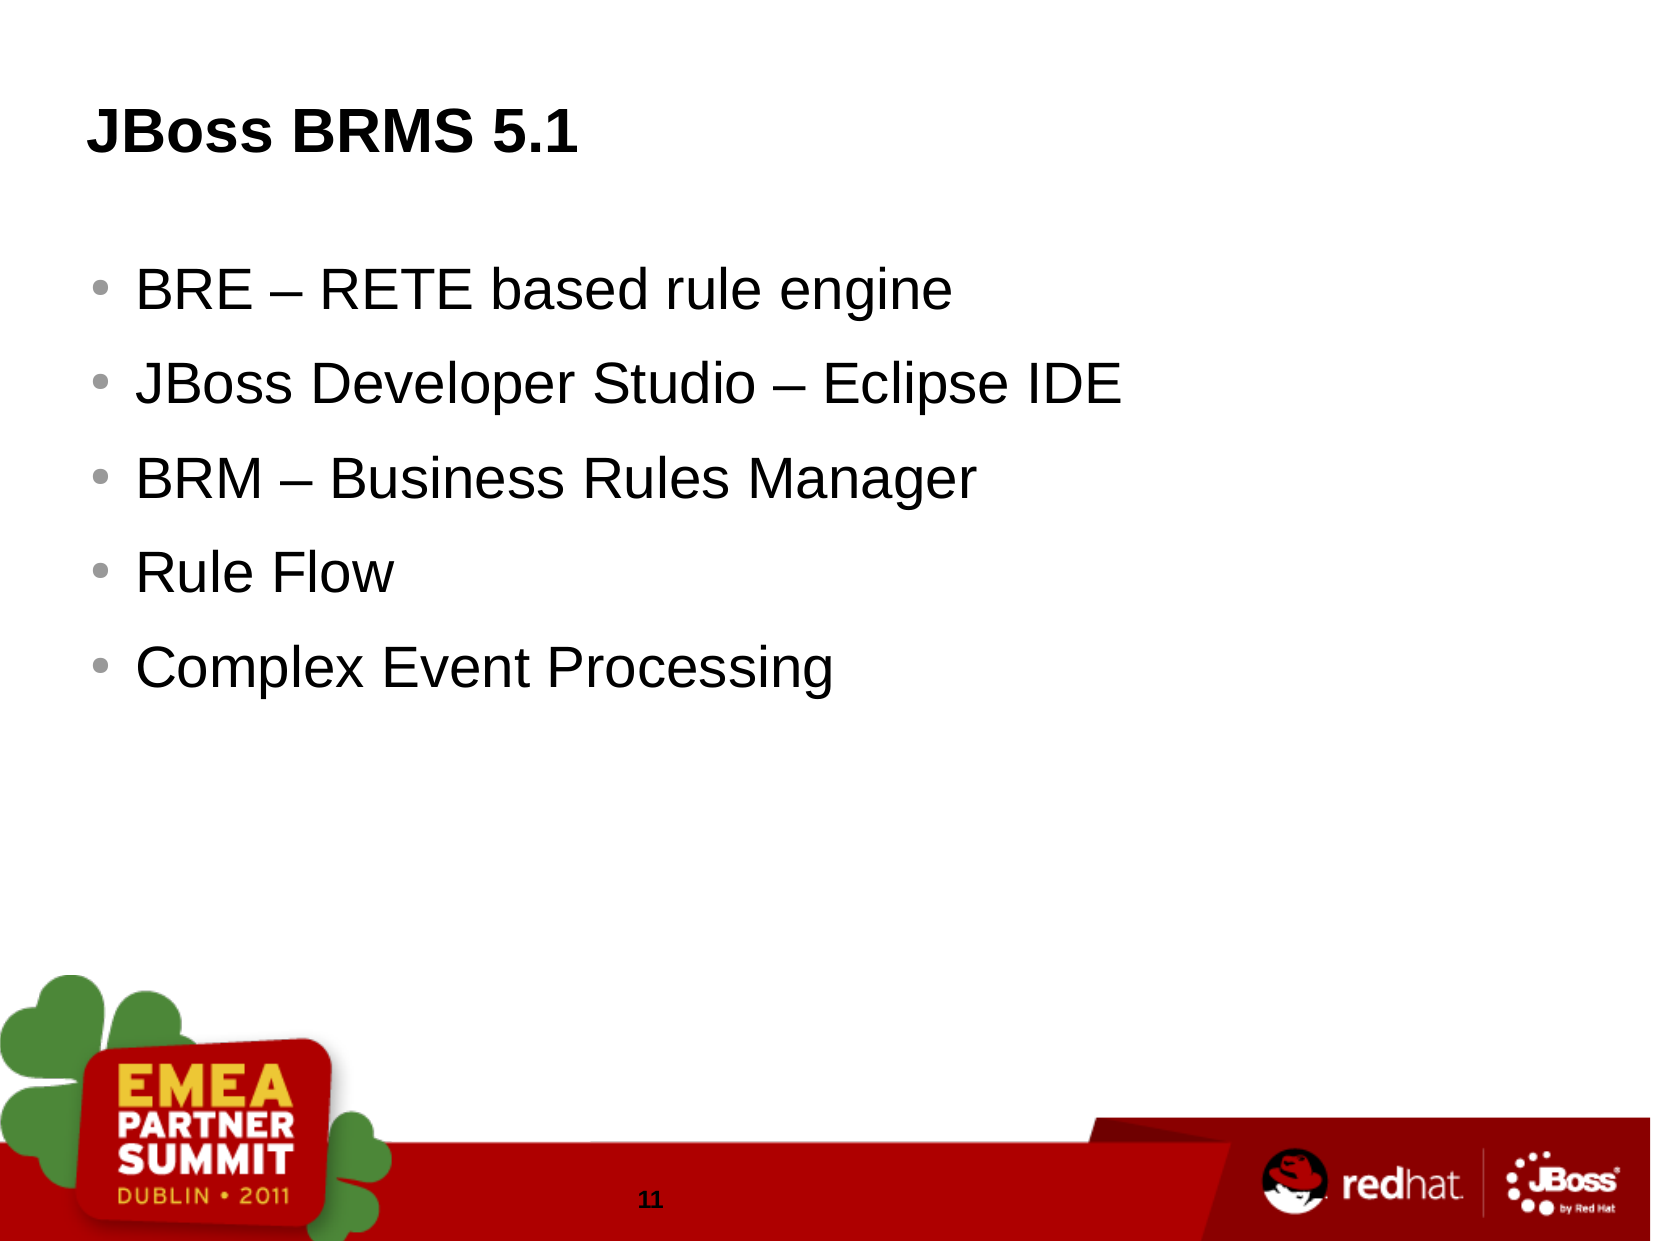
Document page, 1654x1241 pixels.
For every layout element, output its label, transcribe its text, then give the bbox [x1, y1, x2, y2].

picture [0, 975, 1651, 1241]
list BRE – RETE based rule engine JBoss Developer Studio – Eclipse IDE BRM – Business Rules Manager Rule Flow Complex Event Processing [75, 256, 1564, 1051]
title JBoss BRMS 5.1 [86, 37, 1576, 226]
